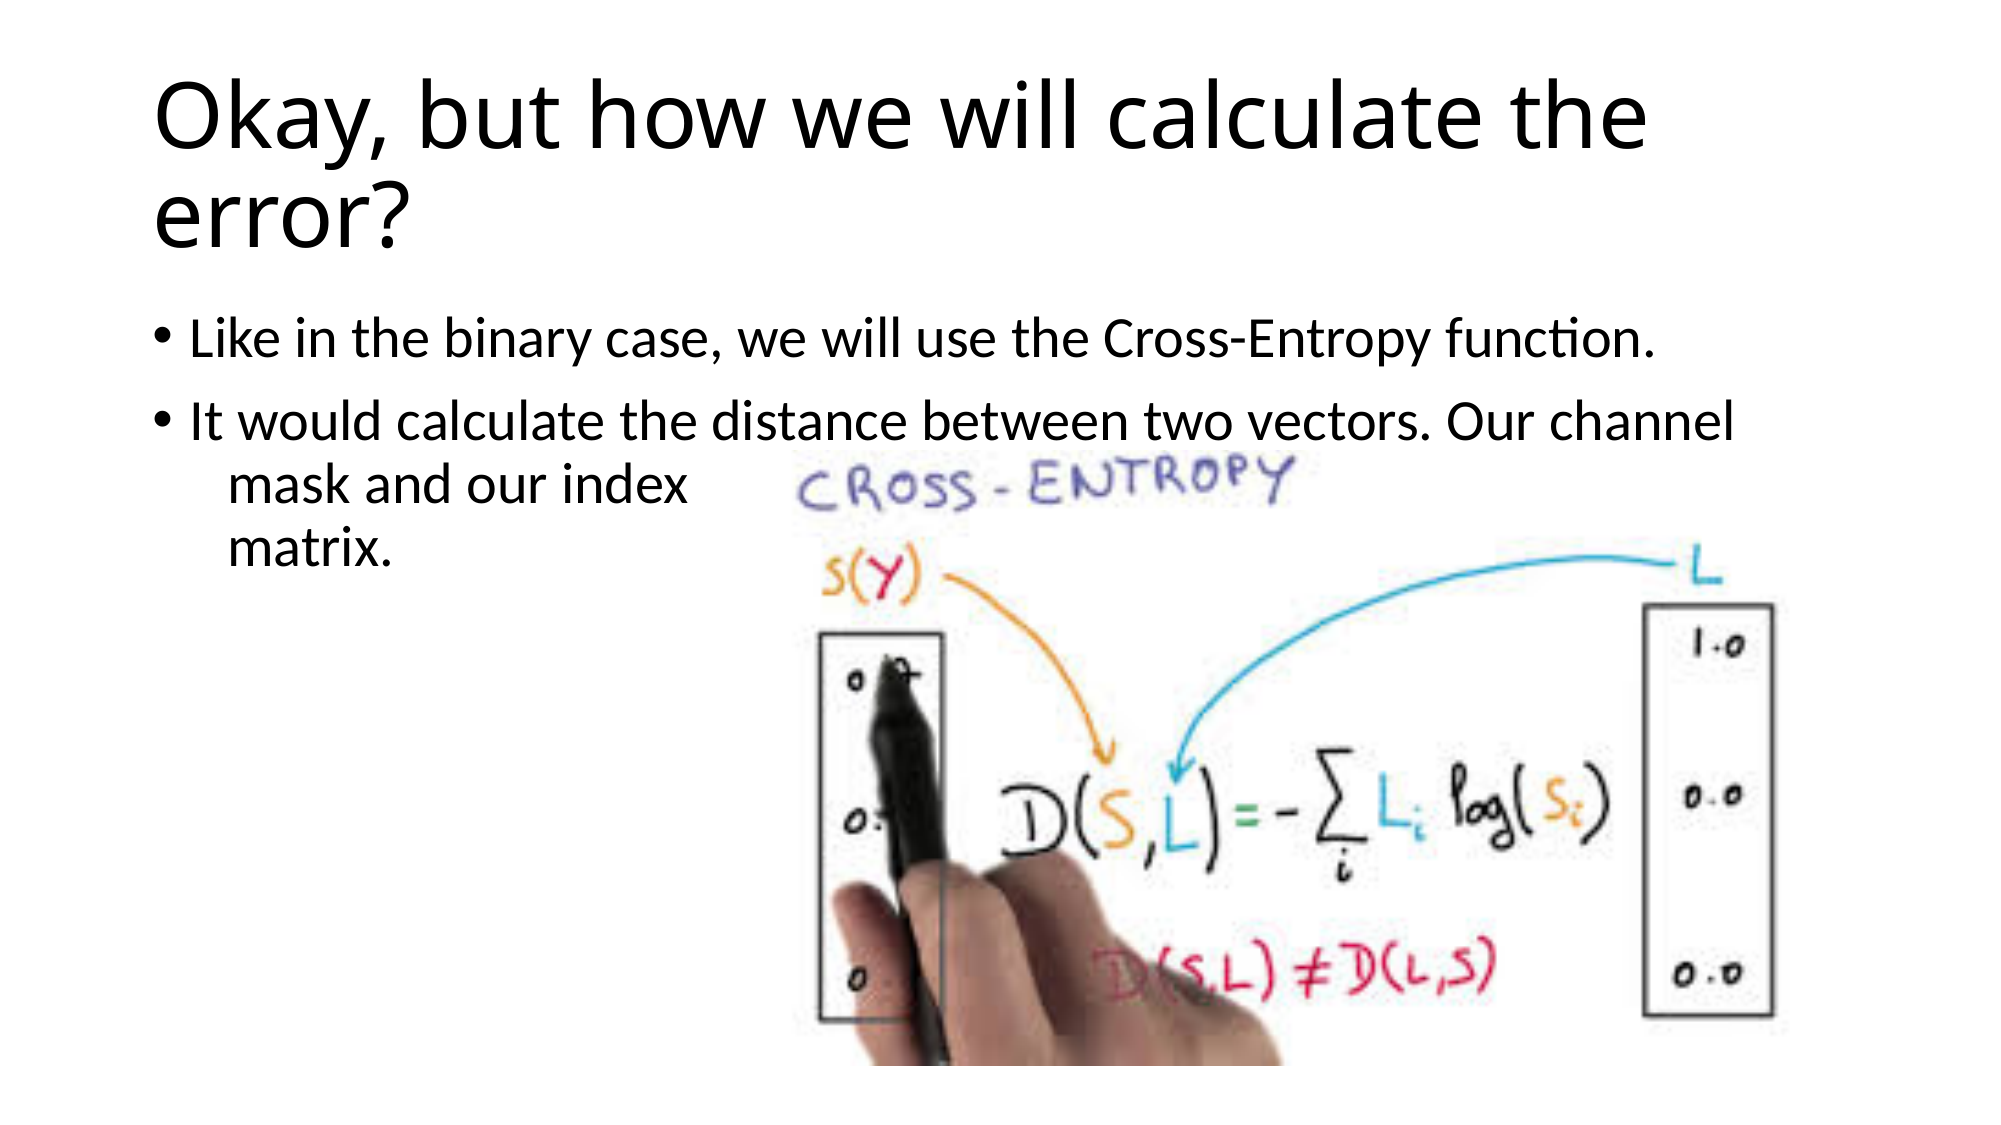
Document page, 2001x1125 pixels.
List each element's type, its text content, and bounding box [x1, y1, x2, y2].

picture [765, 450, 1863, 1066]
list Like in the binary case, we will use the Cross-Entropy function. It would calculate the distance between two vectors. Our channel mask and our index matrix. [137, 299, 1863, 1014]
title Okay, but how we will calculate the error? [137, 59, 1863, 278]
